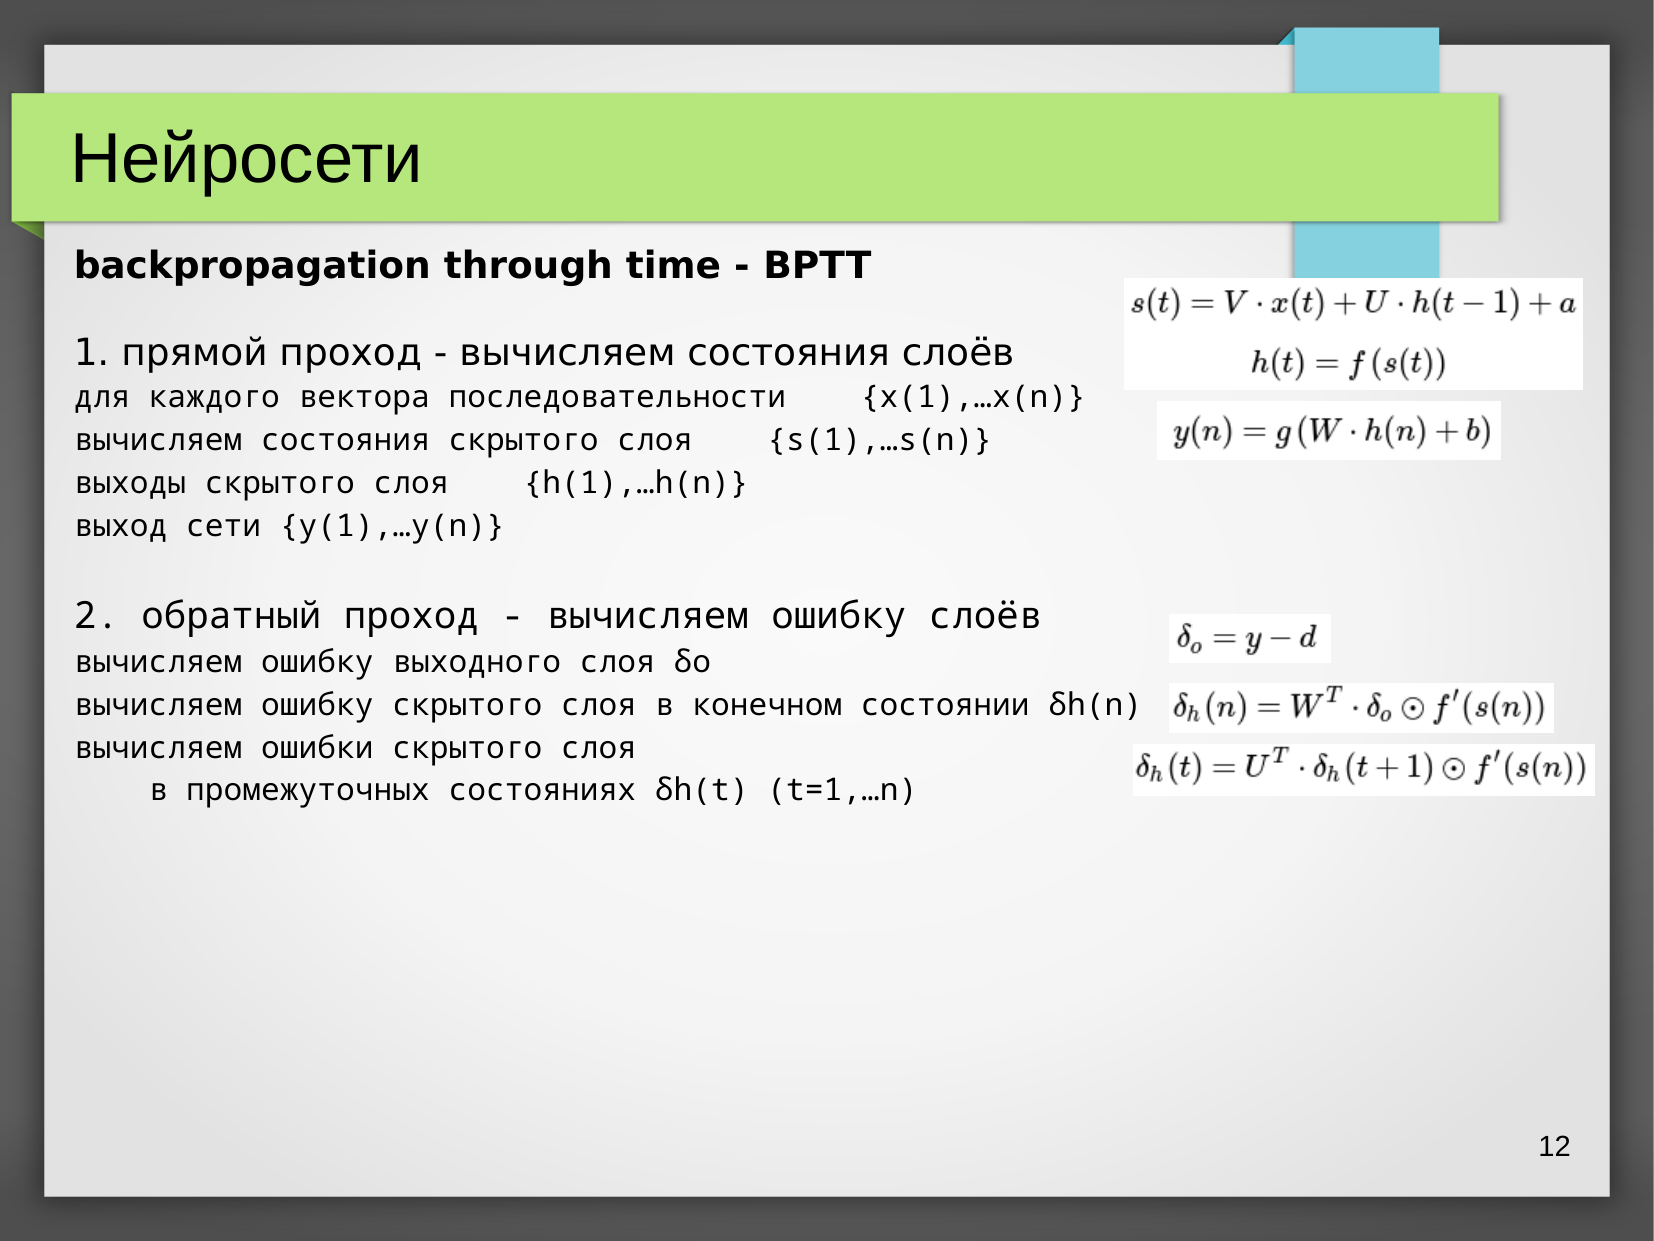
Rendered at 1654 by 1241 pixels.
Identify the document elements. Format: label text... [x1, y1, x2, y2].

picture [0, 0, 1654, 1241]
text_box backpropagation through time - BPTT 1. прямой проход - вычисляем состояния слоёв для каждого вектора последовательности {x(1),…x(n)} вычисляем состояния скрытого слоя {s(1),…s(n)} выходы скрытого слоя {h(1),…h(n)} выход сети {y(1),…y(n)} 2. обратный проход - вычисляем ошибку слоёв вычисляем ошибку выходного слоя δo вычисляем ошибку скрытого слоя в конечном состоянии δh(n) вычисляем ошибки скрытого слоя в промежуточных состояниях δh(t) (t=1,…n) [59, 236, 1193, 1117]
title Нейросети [70, 118, 1205, 199]
